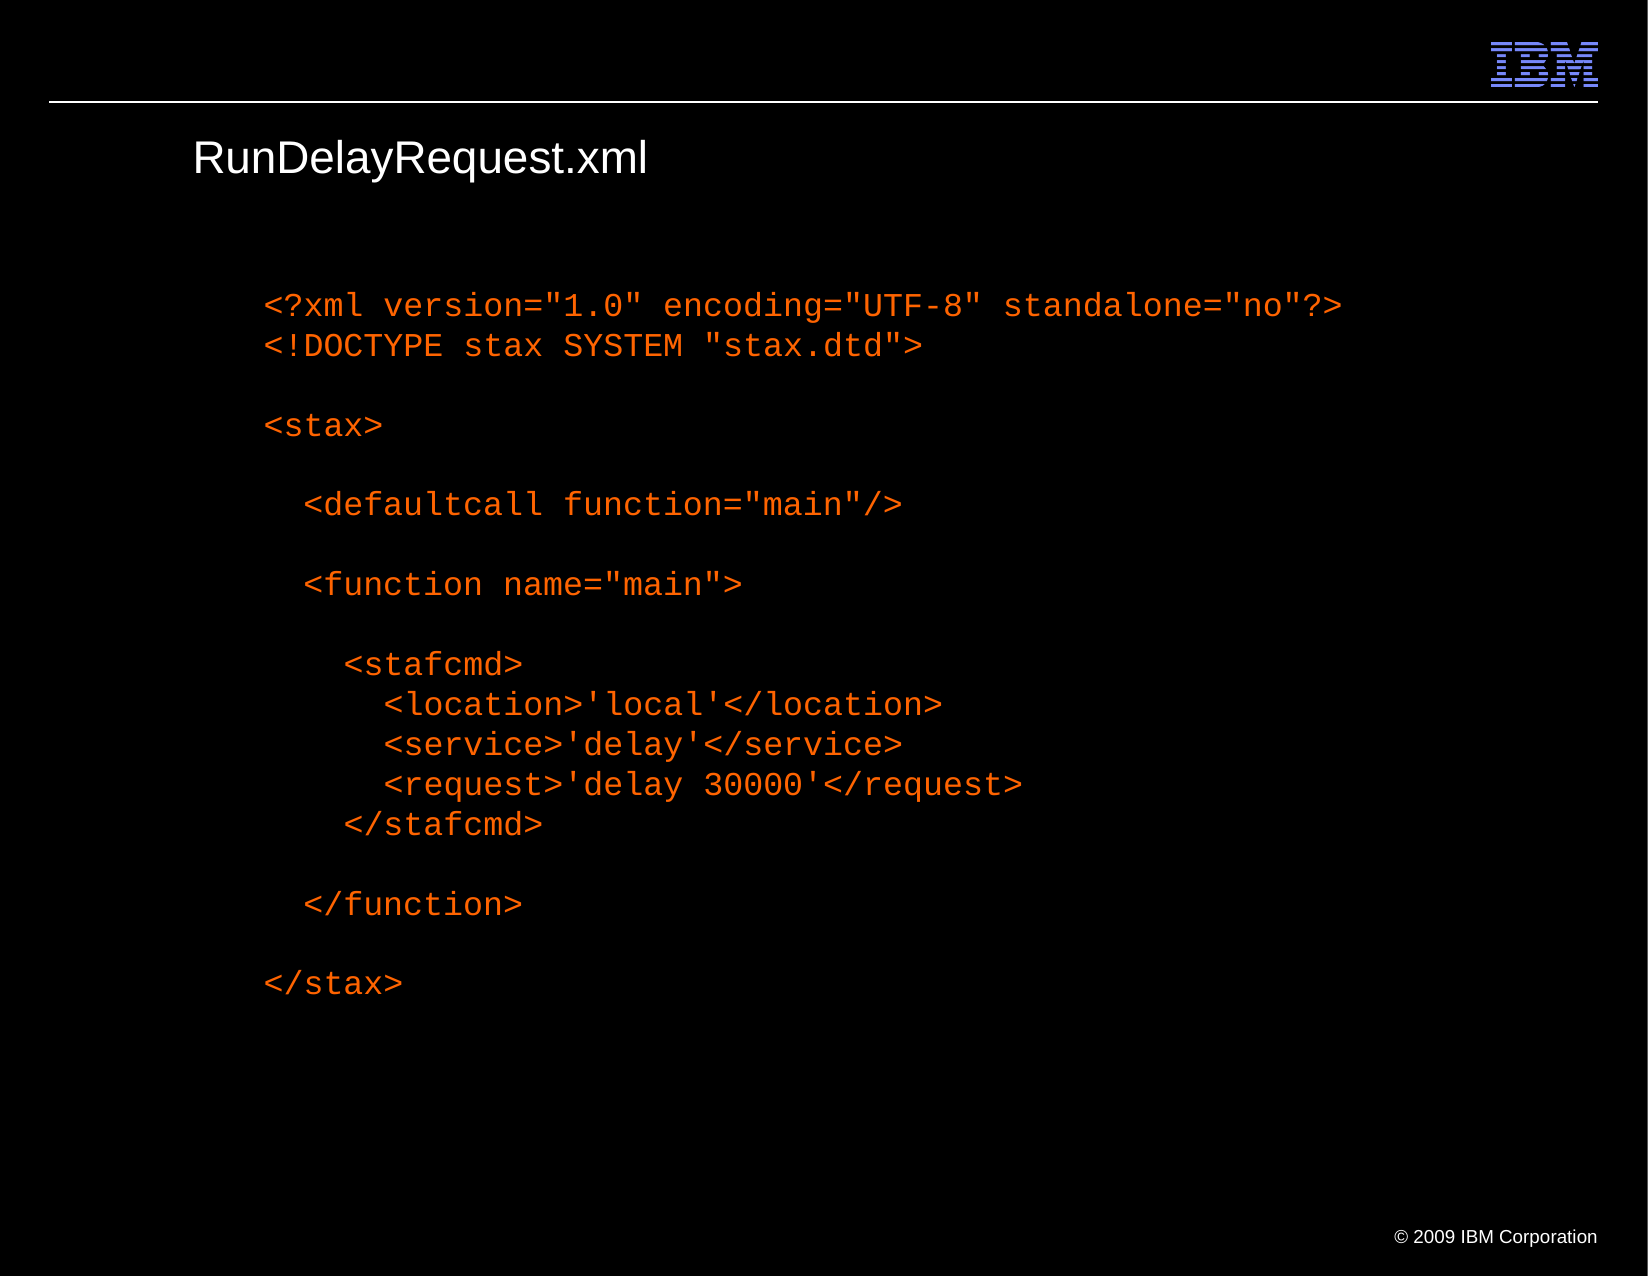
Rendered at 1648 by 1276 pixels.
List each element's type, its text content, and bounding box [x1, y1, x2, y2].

text_box <?xml version="1.0" encoding="UTF-8" standalone="no"?> <!DOCTYPE stax SYSTEM "stax.dtd"> <stax> <defaultcall function="main"/> <function name="main"> <stafcmd> <location>'local'</location> <service>'delay'</service> <request>'delay 30000'</request> </stafcmd> </function> </stax> [248, 275, 1612, 1010]
title RunDelayRequest.xml [175, 125, 1648, 219]
picture [1491, 42, 1598, 87]
